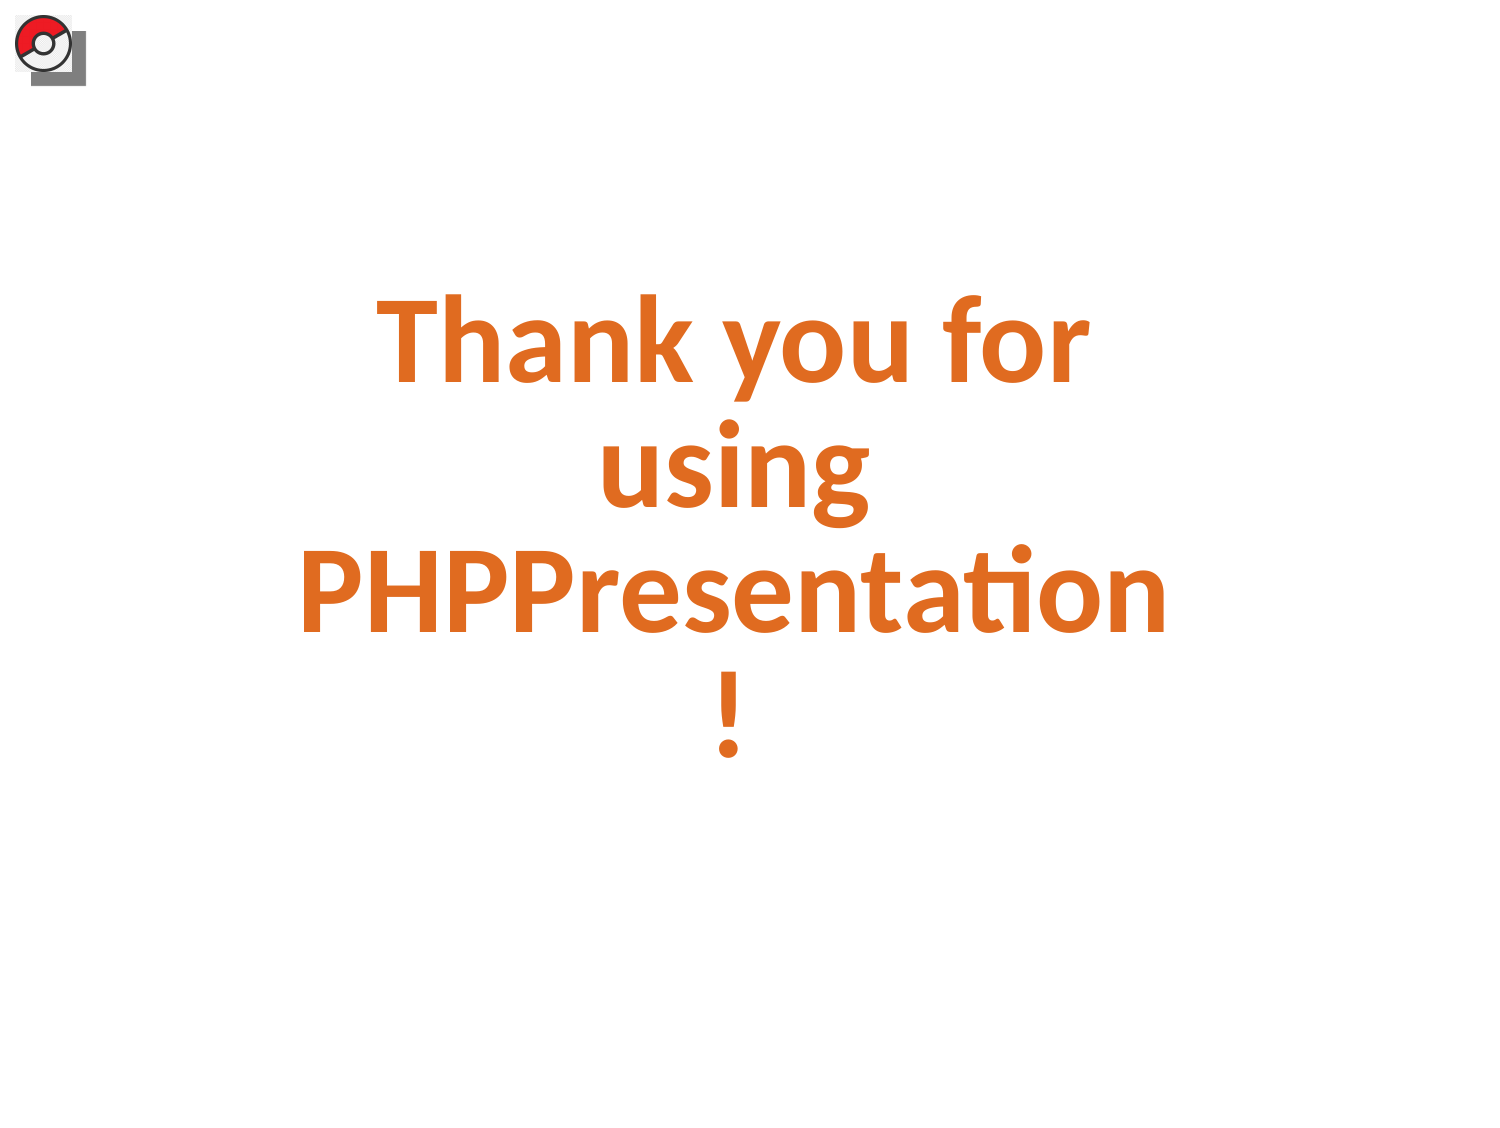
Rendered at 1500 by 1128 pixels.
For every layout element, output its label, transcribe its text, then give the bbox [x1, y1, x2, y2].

text_box Thank you for using PHPPresentation! [265, 281, 1204, 751]
picture [15, 15, 72, 72]
